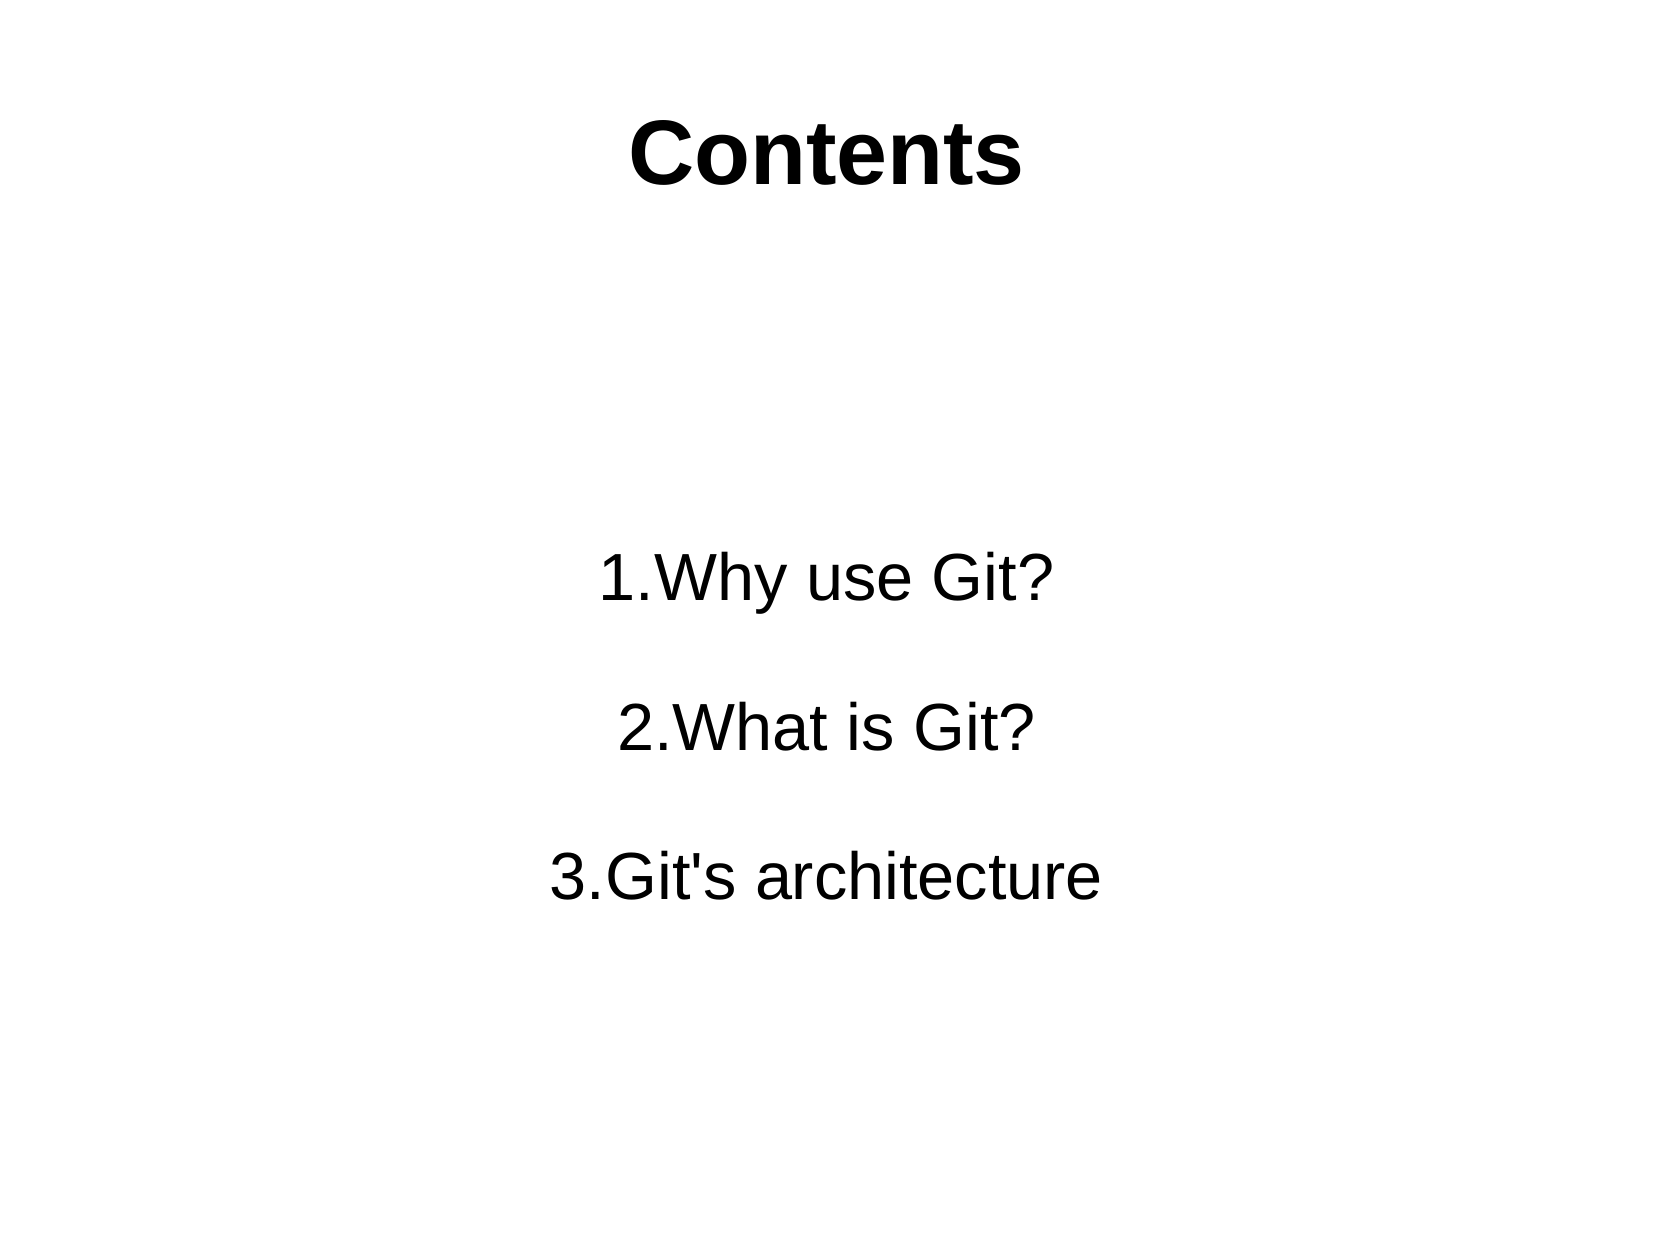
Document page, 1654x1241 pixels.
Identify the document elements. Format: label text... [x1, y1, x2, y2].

title Contents [82, 49, 1571, 257]
subtitle Why use Git? What is Git? Git's architecture [82, 367, 1571, 1087]
